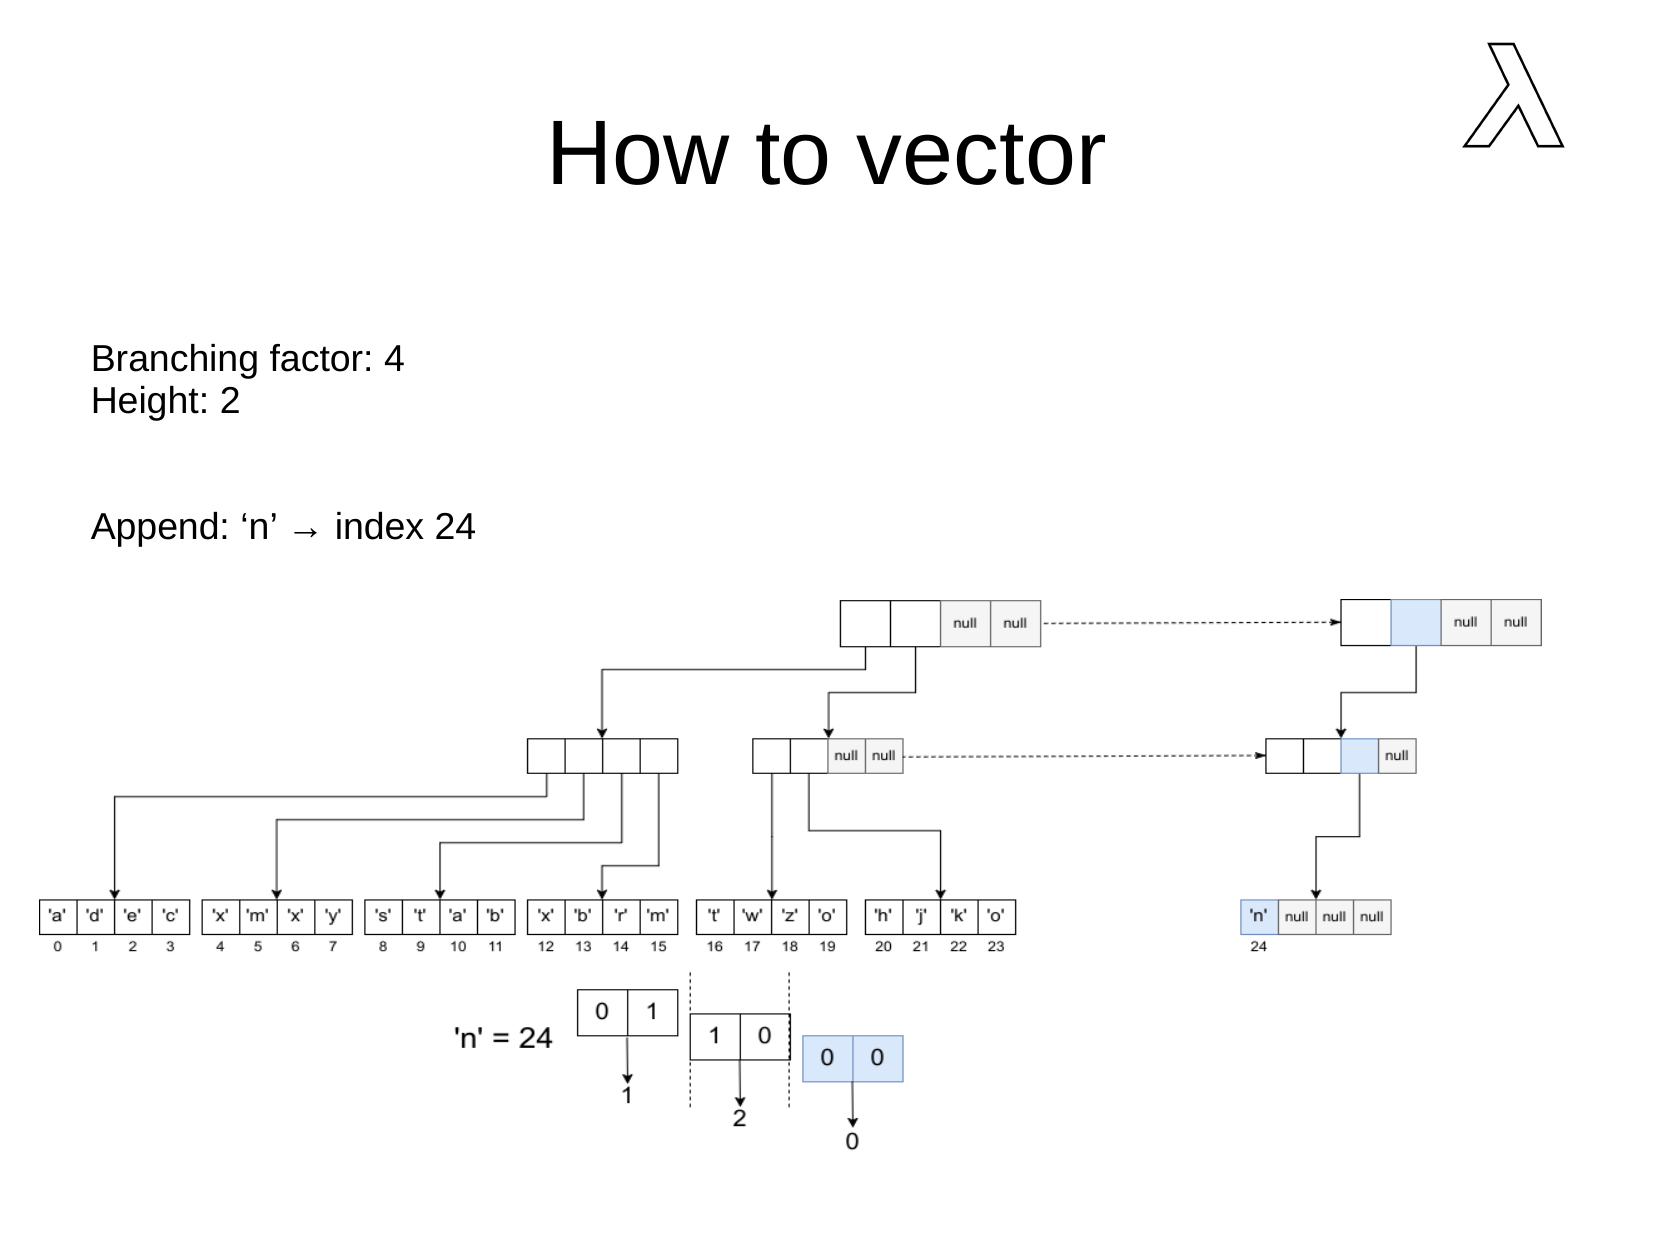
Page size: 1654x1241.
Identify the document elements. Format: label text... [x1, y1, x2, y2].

title How to vector [82, 49, 1571, 257]
picture [39, 599, 1542, 1156]
picture [1440, 40, 1587, 151]
text_box Branching factor: 4 Height: 2 Append: ‘n’ → index 24 [76, 330, 492, 555]
